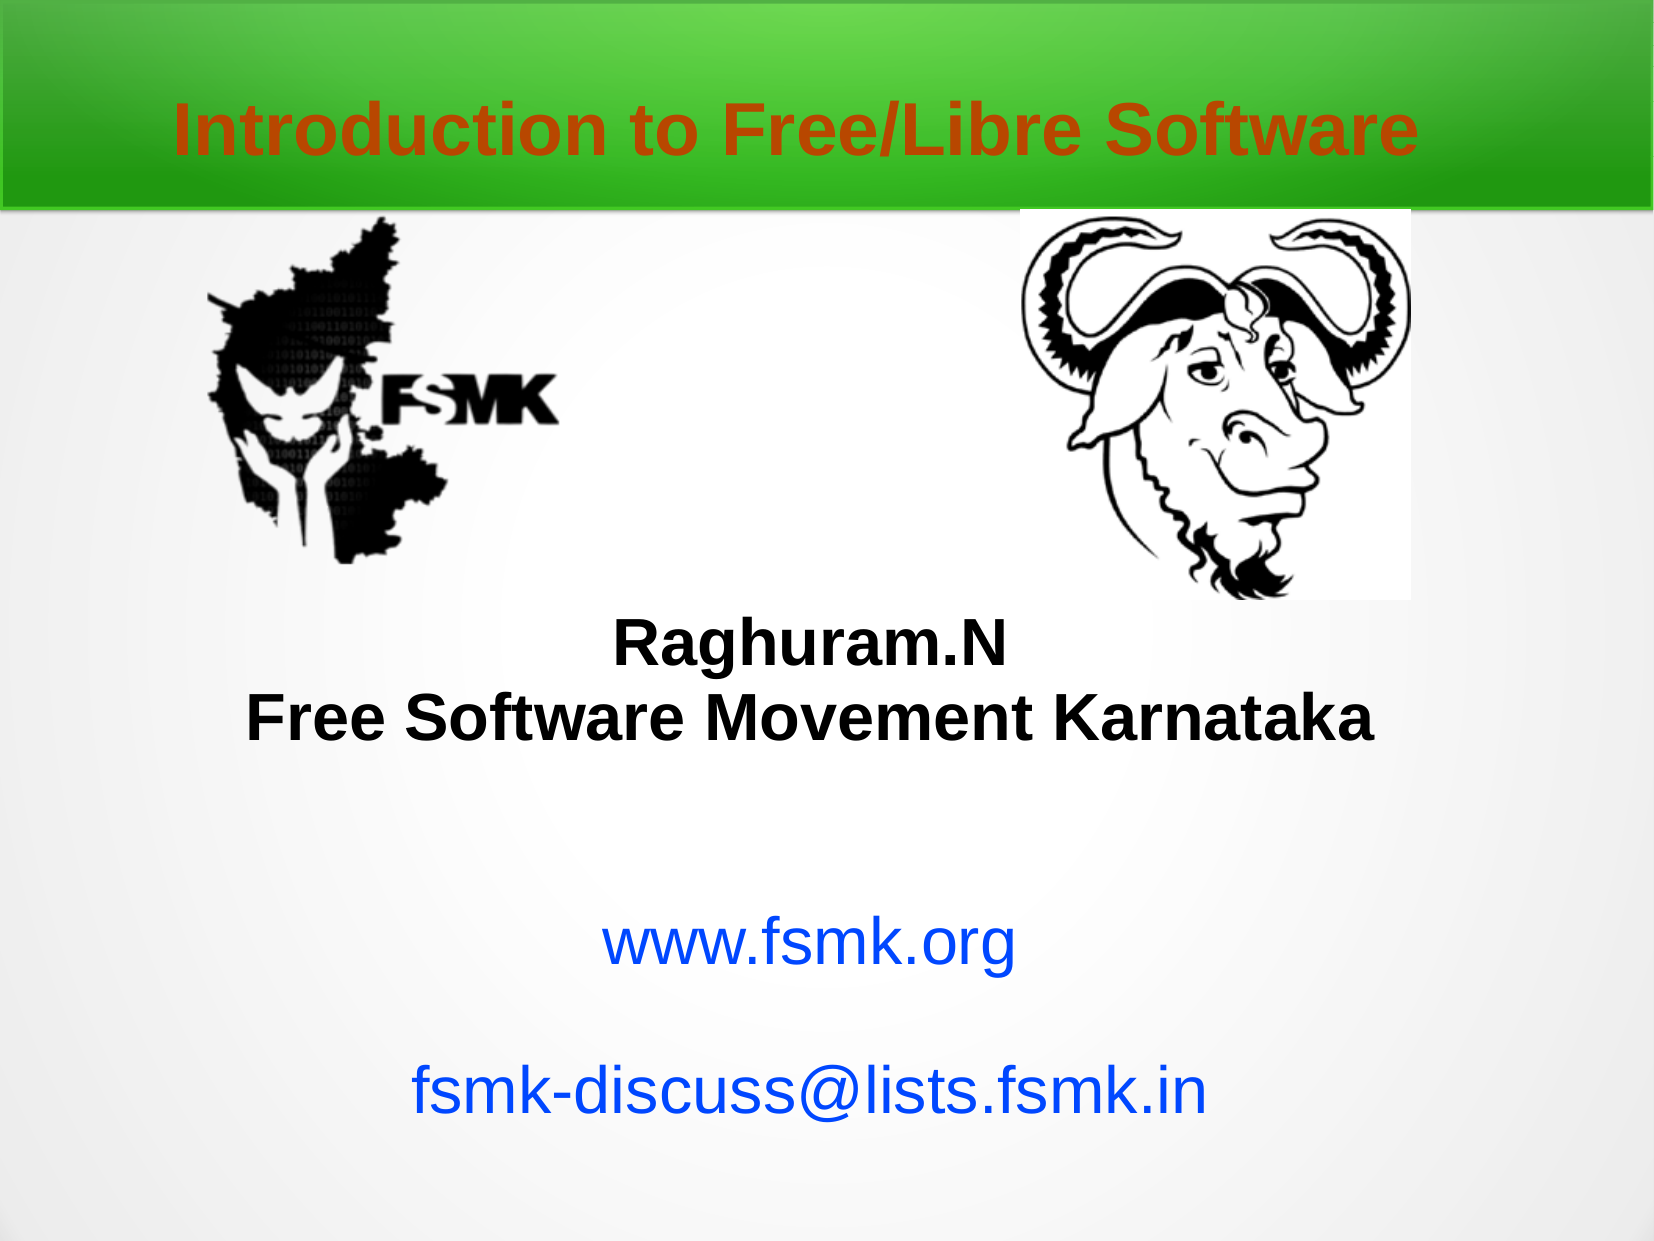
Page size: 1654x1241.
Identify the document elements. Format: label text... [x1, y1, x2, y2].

picture [181, 194, 586, 586]
subtitle Raghuram.N Free Software Movement Karnataka www.fsmk.org fsmk-discuss@lists.fsmk.in [82, 544, 1538, 1241]
title Introduction to Free/Libre Software [53, 25, 1542, 233]
picture [1020, 209, 1411, 601]
